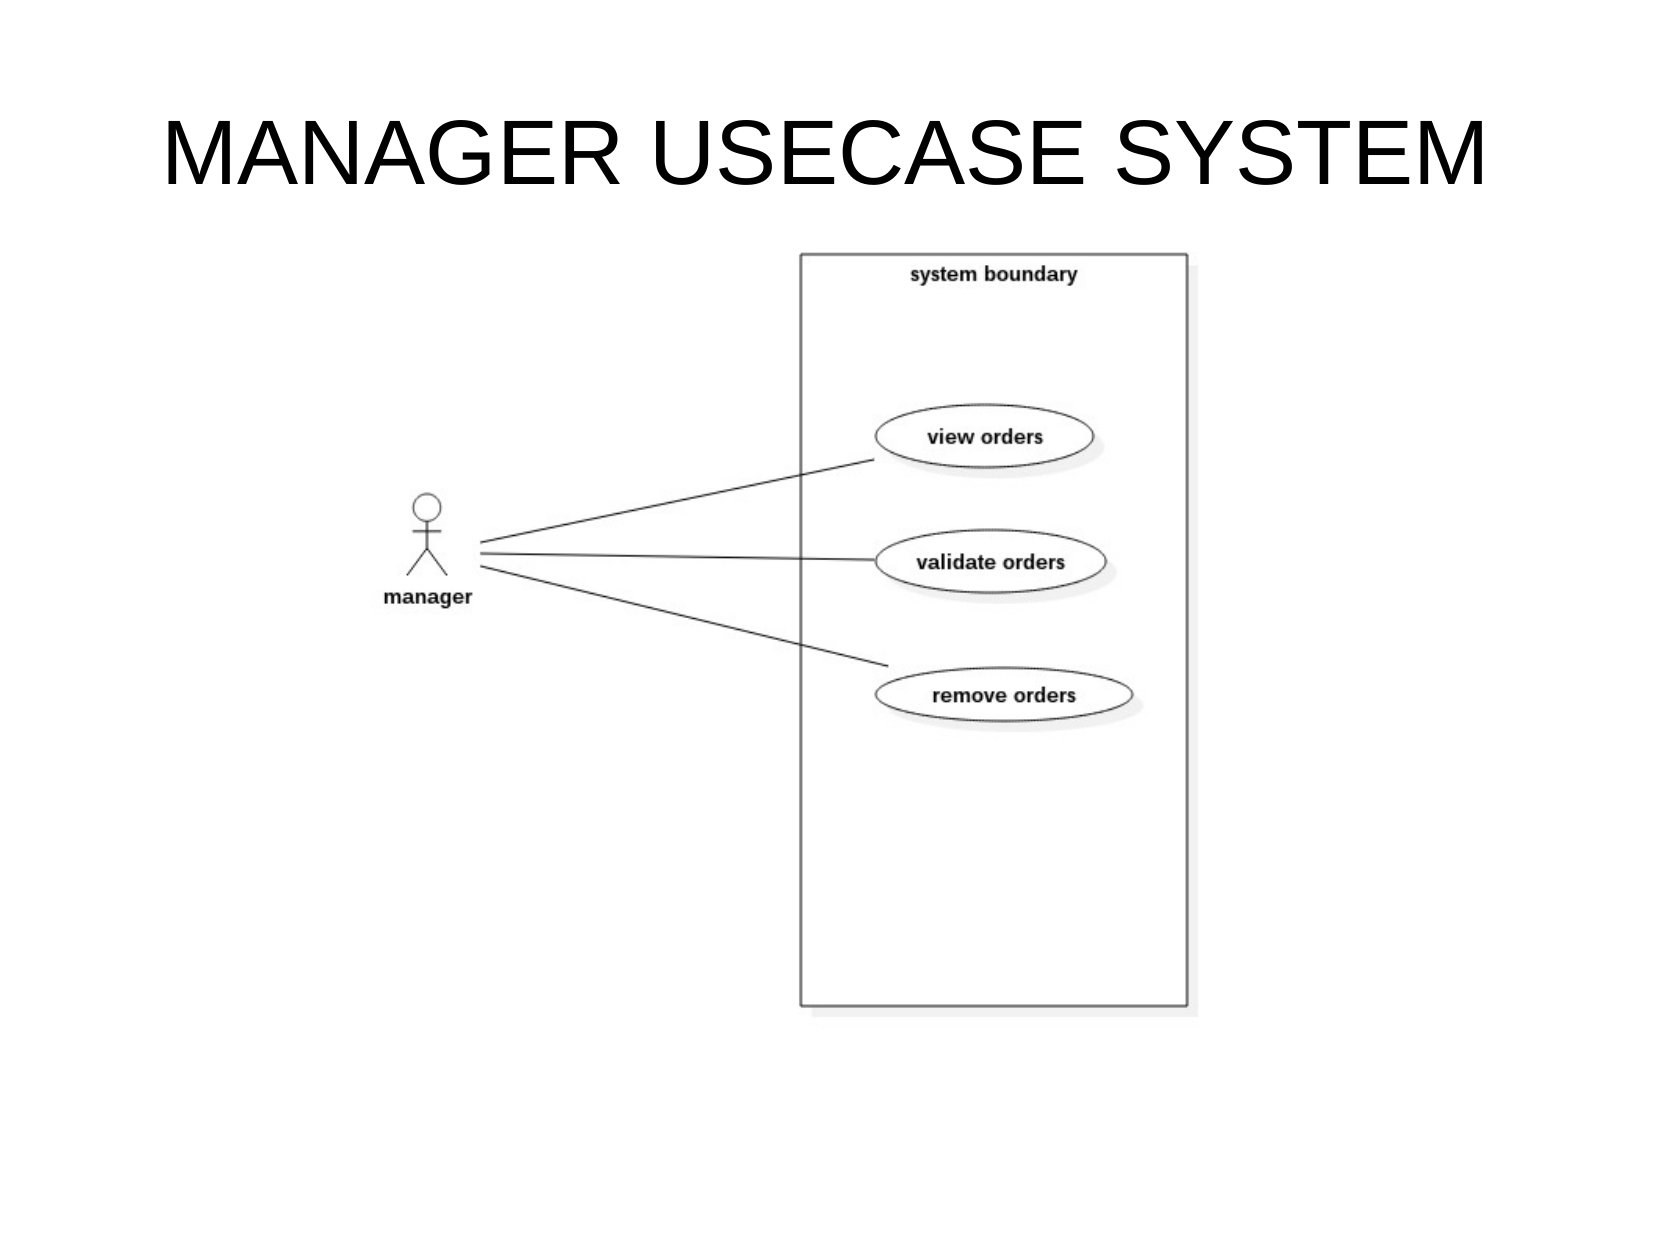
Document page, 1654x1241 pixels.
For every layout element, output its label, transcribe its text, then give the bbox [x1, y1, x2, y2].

picture [360, 239, 1250, 1069]
title MANAGER USECASE SYSTEM [82, 49, 1571, 257]
